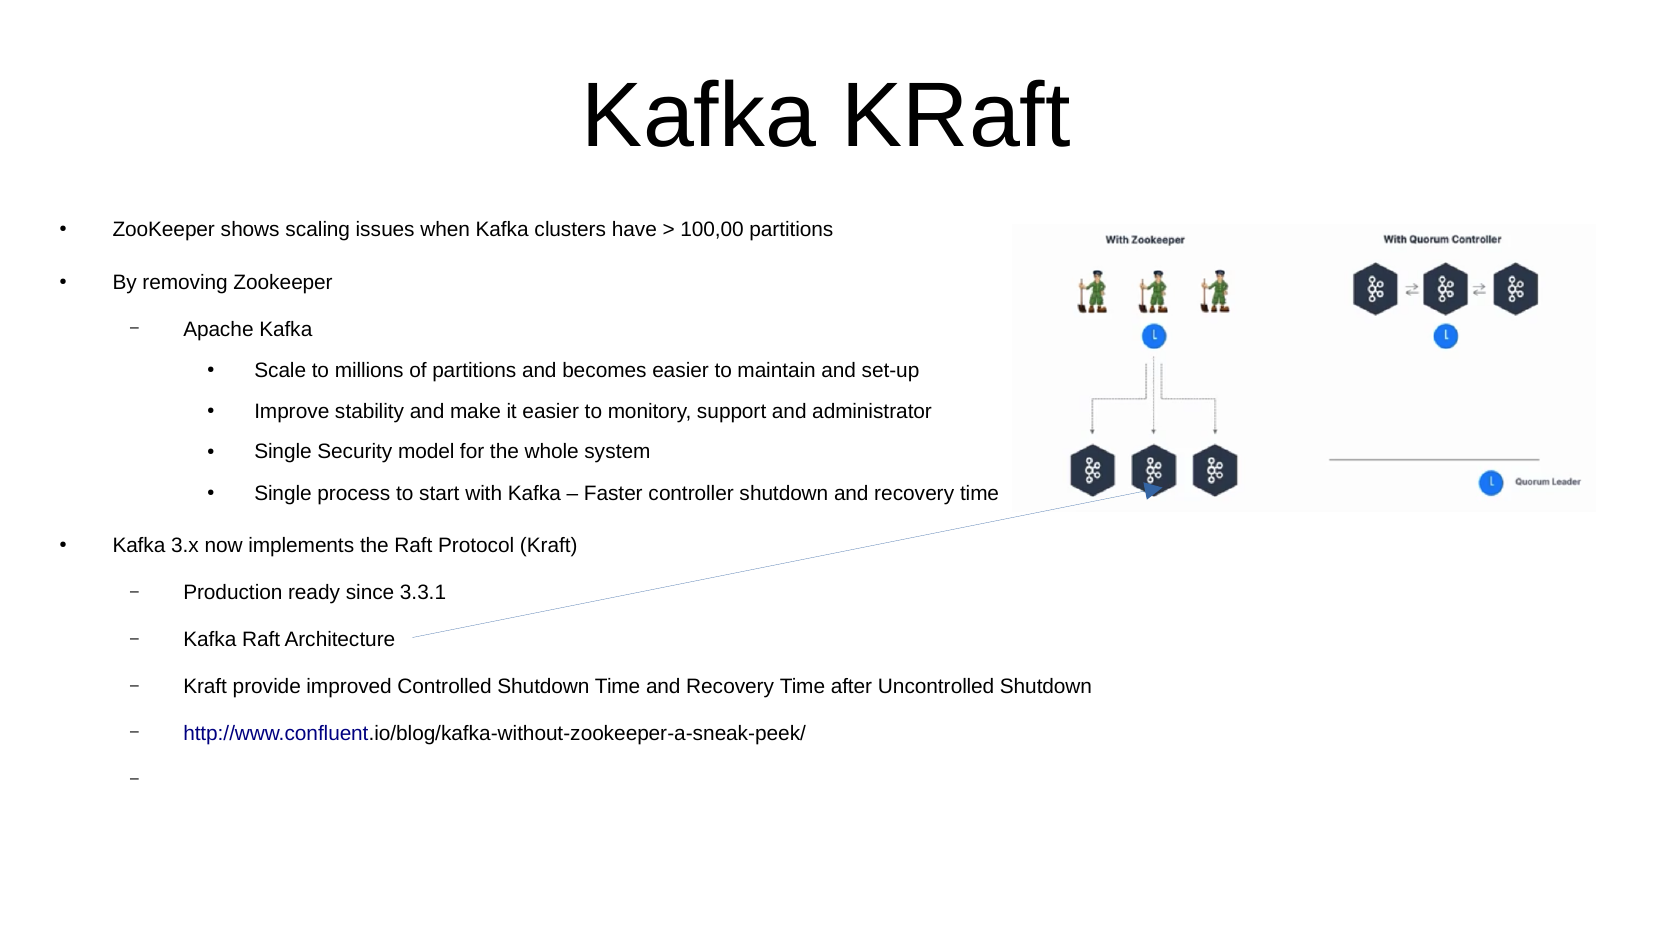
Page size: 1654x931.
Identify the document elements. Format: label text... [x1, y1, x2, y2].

list ZooKeeper shows scaling issues when Kafka clusters have > 100,00 partitions By removing Zookeeper Apache Kafka Scale to millions of partitions and becomes easier to maintain and set-up Improve stability and make it easier to monitory, support and administrator Single Security model for the whole system Single process to start with Kafka – Faster controller shutdown and recovery time Kafka 3.x now implements the Raft Protocol (Kraft) Production ready since 3.3.1 Kafka Raft Architecture Kraft provide improved Controlled Shutdown Time and Recovery Time after Uncontrolled Shutdown http://www.confluent.io/blog/kafka-without-zookeeper-a-sneak-peek/ [41, 217, 1576, 901]
picture [1012, 224, 1596, 512]
title Kafka KRaft [82, 37, 1571, 193]
